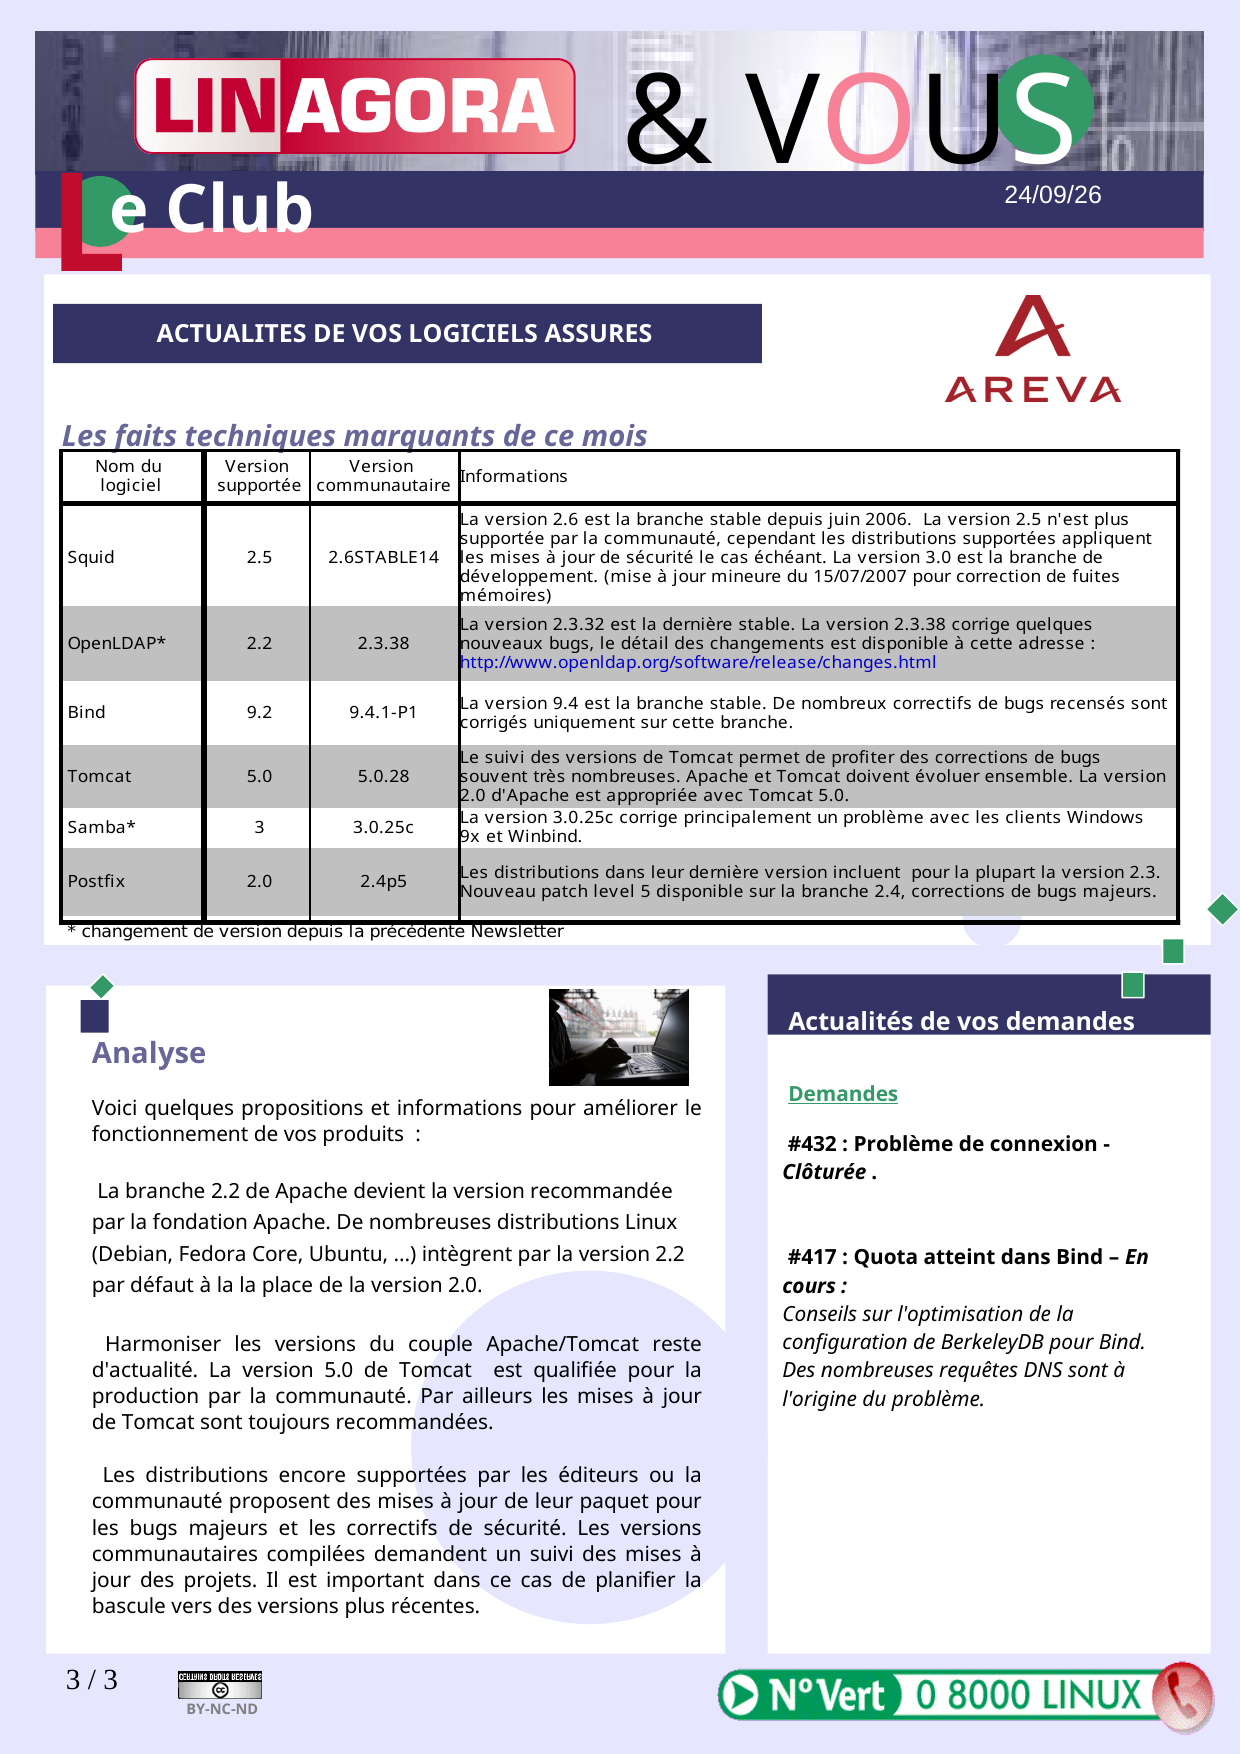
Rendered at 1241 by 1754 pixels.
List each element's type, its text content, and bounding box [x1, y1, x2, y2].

picture [944, 295, 1122, 402]
text_box Demandes [773, 1071, 1188, 1115]
picture [35, 31, 1204, 171]
picture [178, 1671, 262, 1699]
text_box Actualités de vos demandes [773, 995, 1201, 1045]
text_box Les faits techniques marquants de ce mois [47, 401, 823, 486]
text_box Analyse Voici quelques propositions et informations pour améliorer le fonctionnement de vos produits : La branche 2.2 de Apache devient la version recommandée par la fondation Apache. De nombreuses distributions Linux (Debian, Fedora Core, Ubuntu, ...) intègrent par la version 2.2 par défaut à la la place de la version 2.0. Harmoniser les versions du couple Apache/Tomcat reste d'actualité. La version 5.0 de Tomcat est qualifiée pour la production par la communauté. Par ailleurs les mises à jour de Tomcat sont toujours recommandées. Les distributions encore supportées par les éditeurs ou la communauté proposent des mises à jour de leur paquet pour les bugs majeurs et les correctifs de sécurité. Les versions communautaires compilées demandent un suivi des mises à jour des projets. Il est important dans ce cas de planifier la bascule vers des versions plus récentes. [77, 1026, 717, 1653]
text_box [43, 274, 1239, 964]
chart [59, 449, 1181, 945]
picture [714, 1653, 1217, 1743]
text_box #432 : Problème de connexion - Clôturée . #417 : Quota atteint dans Bind – En cours : Conseils sur l'optimisation de la configuration de BerkeleyDB pour Bind. Des nombreuses requêtes DNS sont à l'origine du problème. [767, 1122, 1182, 1380]
text_box ACTUALITES DE VOS LOGICIELS ASSURES [53, 303, 762, 364]
picture [549, 989, 689, 1026]
text_box [46, 972, 1211, 1654]
